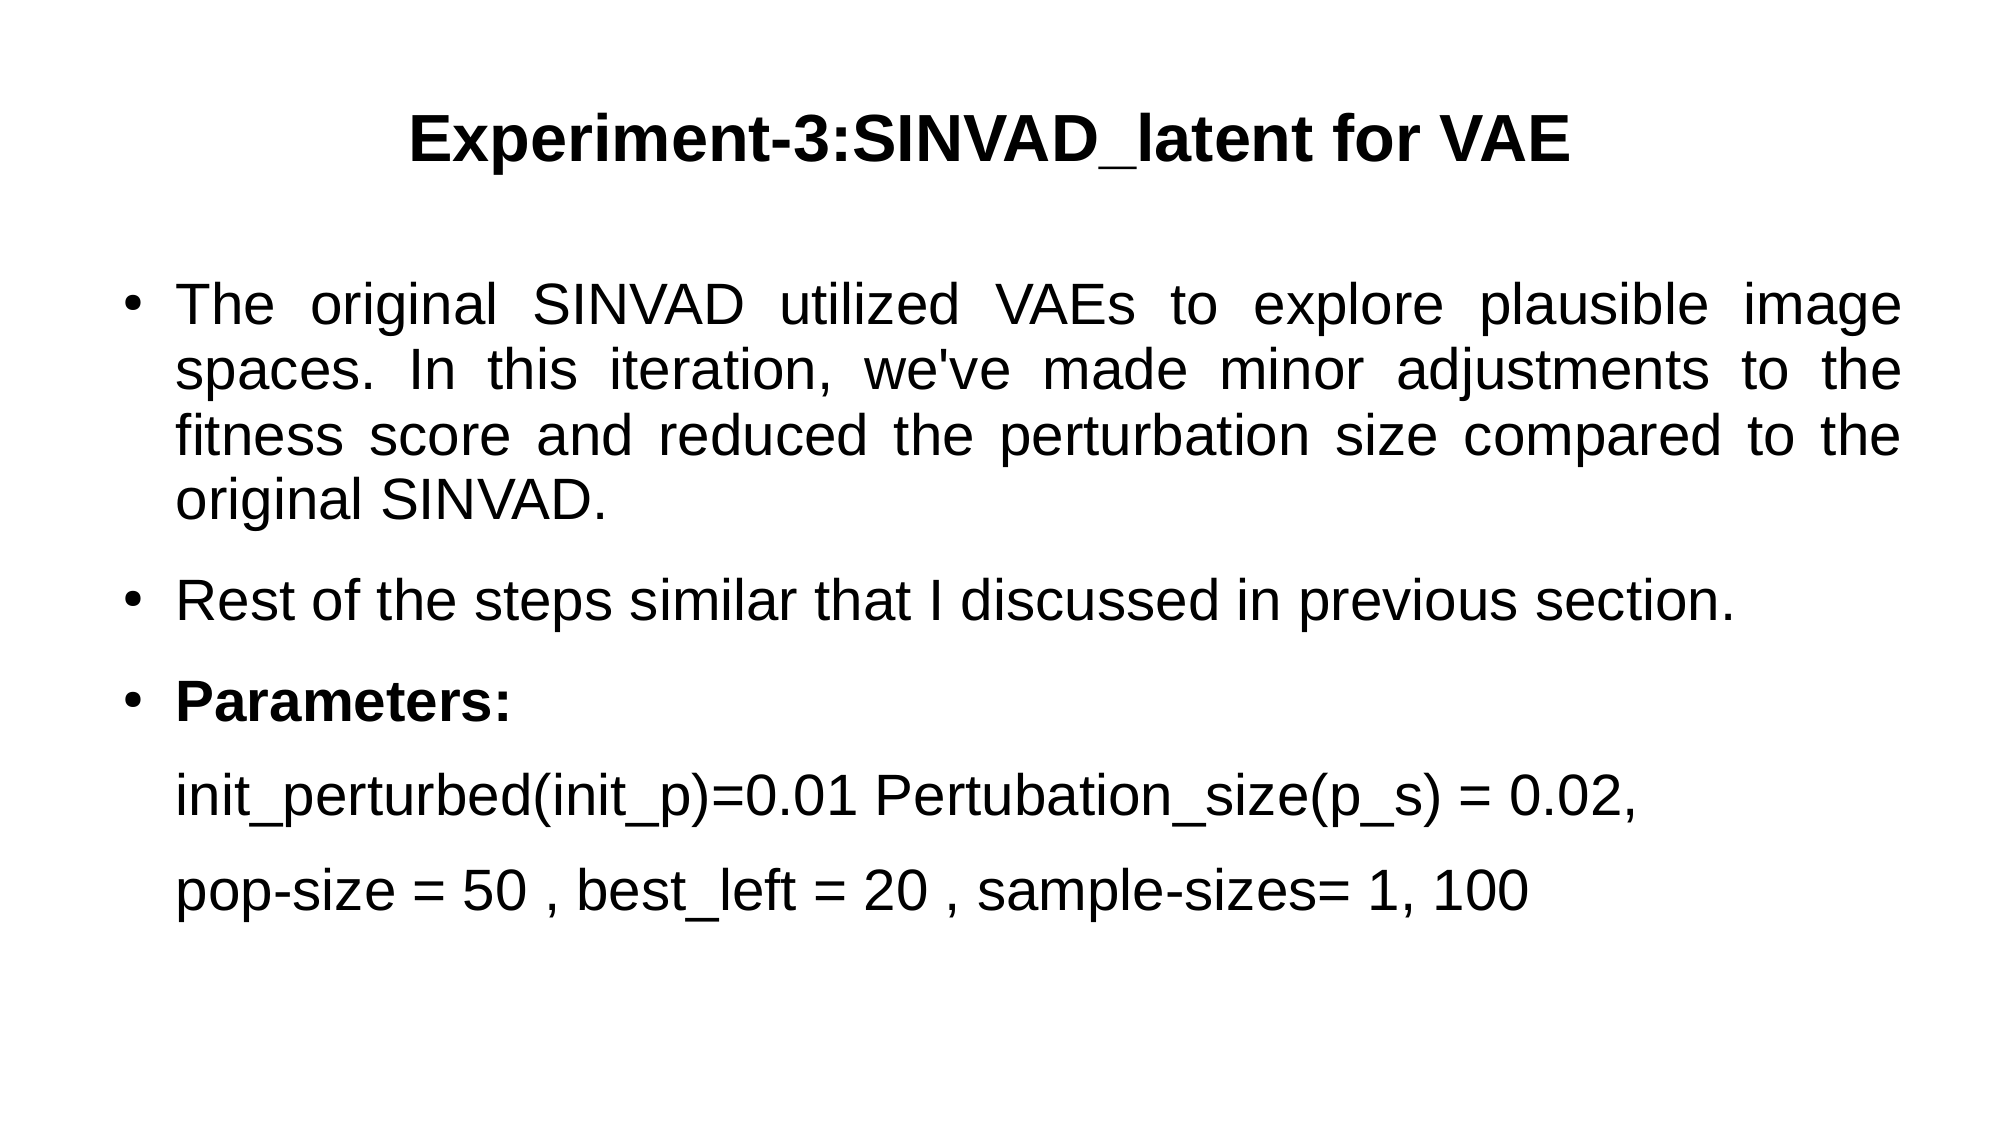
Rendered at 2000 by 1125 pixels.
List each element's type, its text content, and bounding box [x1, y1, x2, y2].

list The original SINVAD utilized VAEs to explore plausible image spaces. In this iteration, we've made minor adjustments to the fitness score and reduced the perturbation size compared to the original SINVAD. Rest of the steps similar that I discussed in previous section. Parameters: init_perturbed(init_p)=0.01 Pertubation_size(p_s) = 0.02, pop-size = 50 , best_left = 20 , sample-sizes= 1, 100 [105, 272, 1905, 925]
title Experiment-3:SINVAD_latent for VAE [99, 44, 1900, 233]
